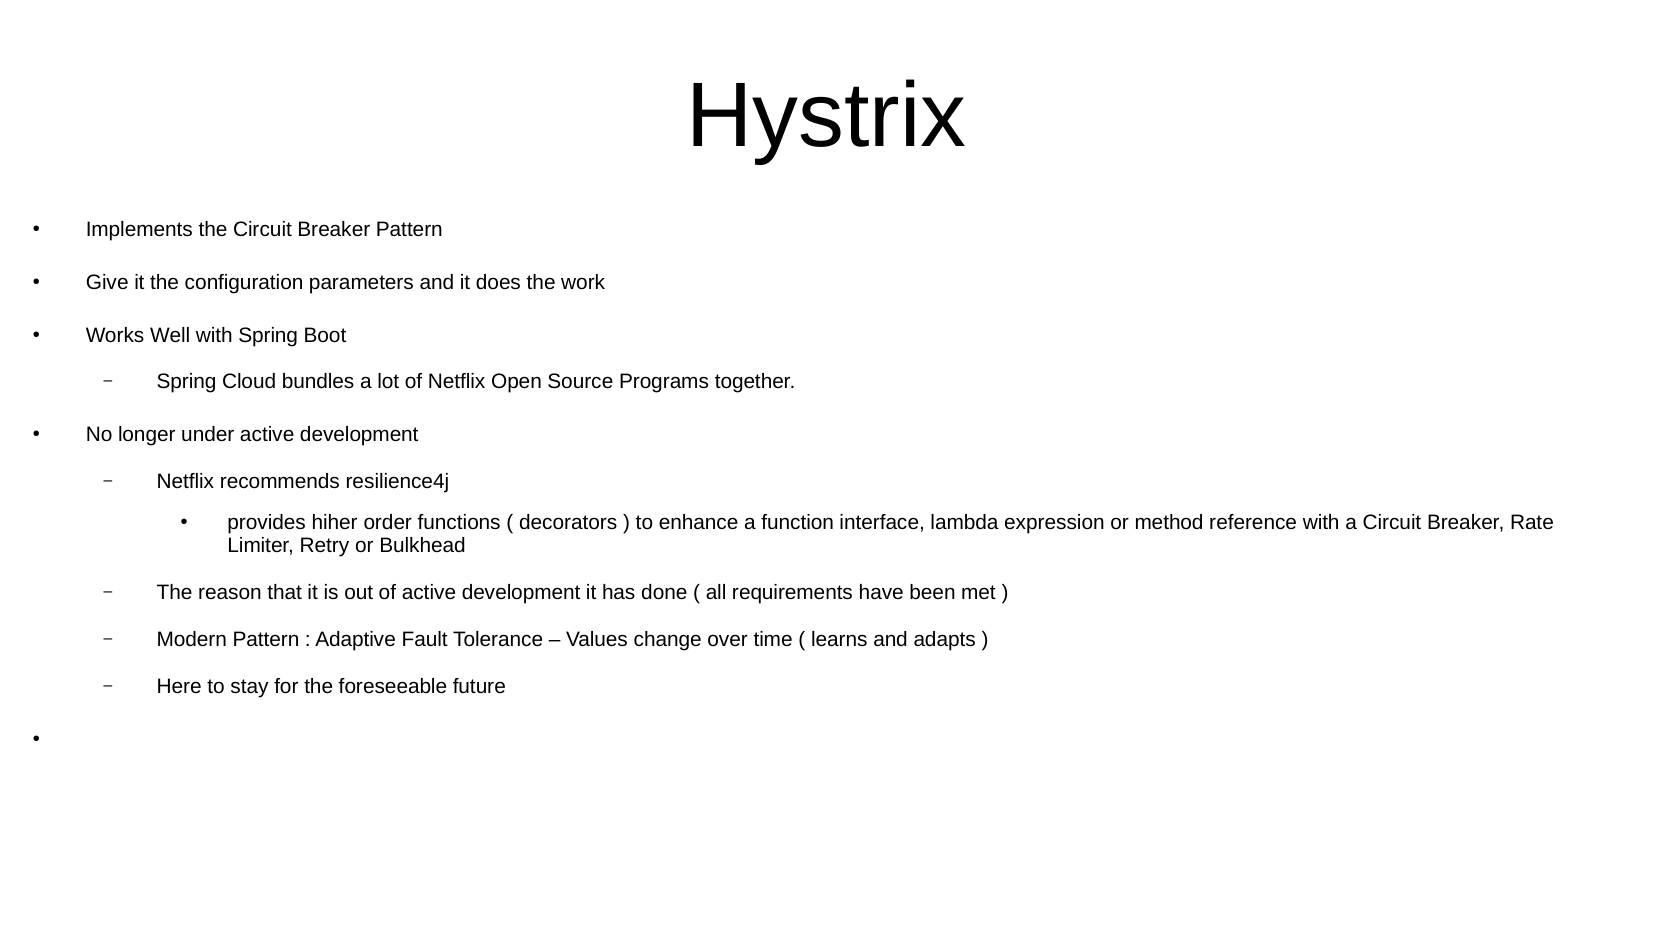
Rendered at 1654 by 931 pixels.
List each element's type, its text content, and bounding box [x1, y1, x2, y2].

list Implements the Circuit Breaker Pattern Give it the configuration parameters and it does the work Works Well with Spring Boot Spring Cloud bundles a lot of Netflix Open Source Programs together. No longer under active development Netflix recommends resilience4j provides hiher order functions ( decorators ) to enhance a function interface, lambda expression or method reference with a Circuit Breaker, Rate Limiter, Retry or Bulkhead The reason that it is out of active development it has done ( all requirements have been met ) Modern Pattern : Adaptive Fault Tolerance – Values change over time ( learns and adapts ) Here to stay for the foreseeable future [15, 217, 1571, 916]
title Hystrix [82, 37, 1571, 193]
